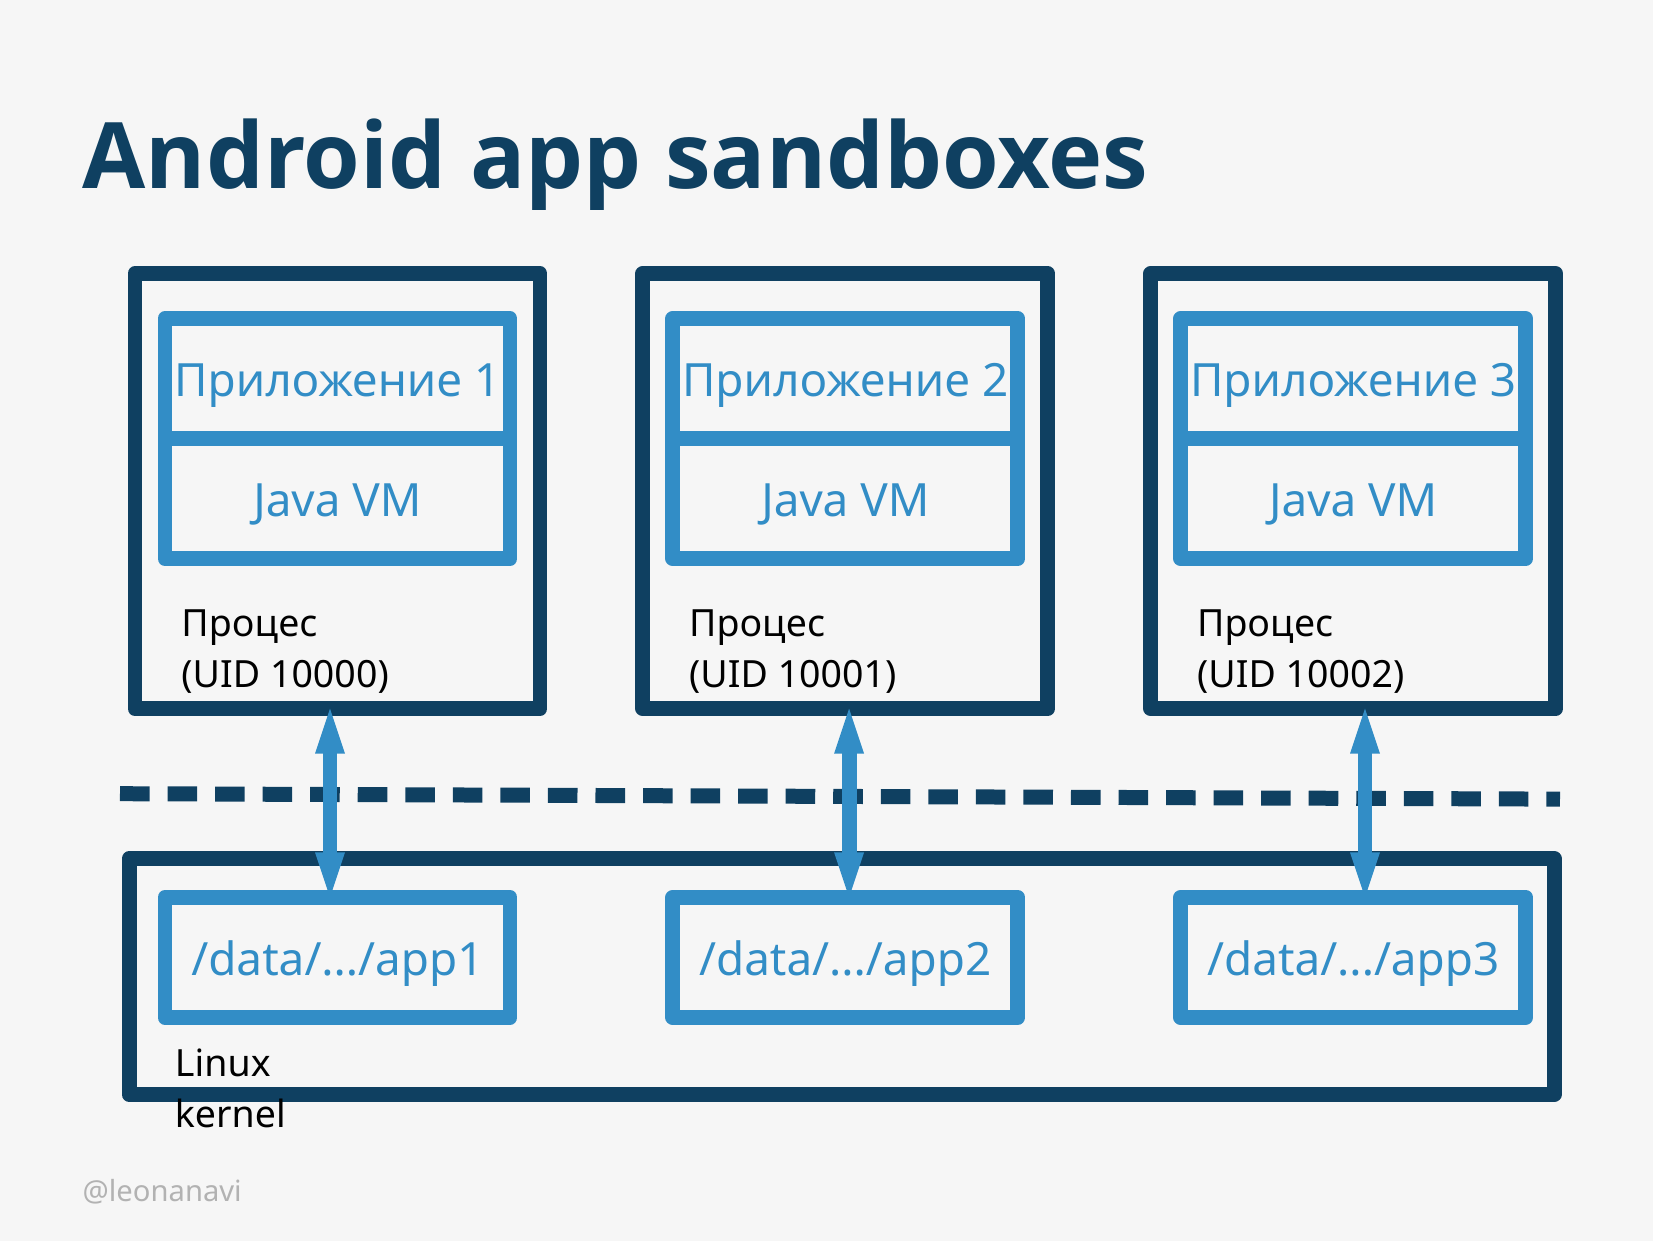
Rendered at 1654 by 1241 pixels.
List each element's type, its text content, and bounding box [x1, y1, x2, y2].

text_box Java VM [672, 438, 1018, 559]
text_box Linux kernel [160, 1029, 396, 1089]
text_box Java VM [165, 438, 511, 559]
text_box Приложение 2 [672, 318, 1018, 438]
text_box /data/.../app3 [1180, 897, 1526, 1018]
text_box /data/.../app1 [165, 897, 511, 1018]
text_box Приложение 3 [1180, 318, 1526, 438]
text_box Процес (UID 10001) [674, 588, 905, 692]
text_box Процес (UID 10002) [1182, 588, 1413, 692]
text_box /data/.../app2 [672, 897, 1018, 1018]
title Android app sandboxes [82, 49, 1571, 257]
text_box Java VM [1180, 438, 1526, 559]
text_box Приложение 1 [165, 318, 511, 438]
text_box Процес (UID 10000) [166, 588, 397, 692]
